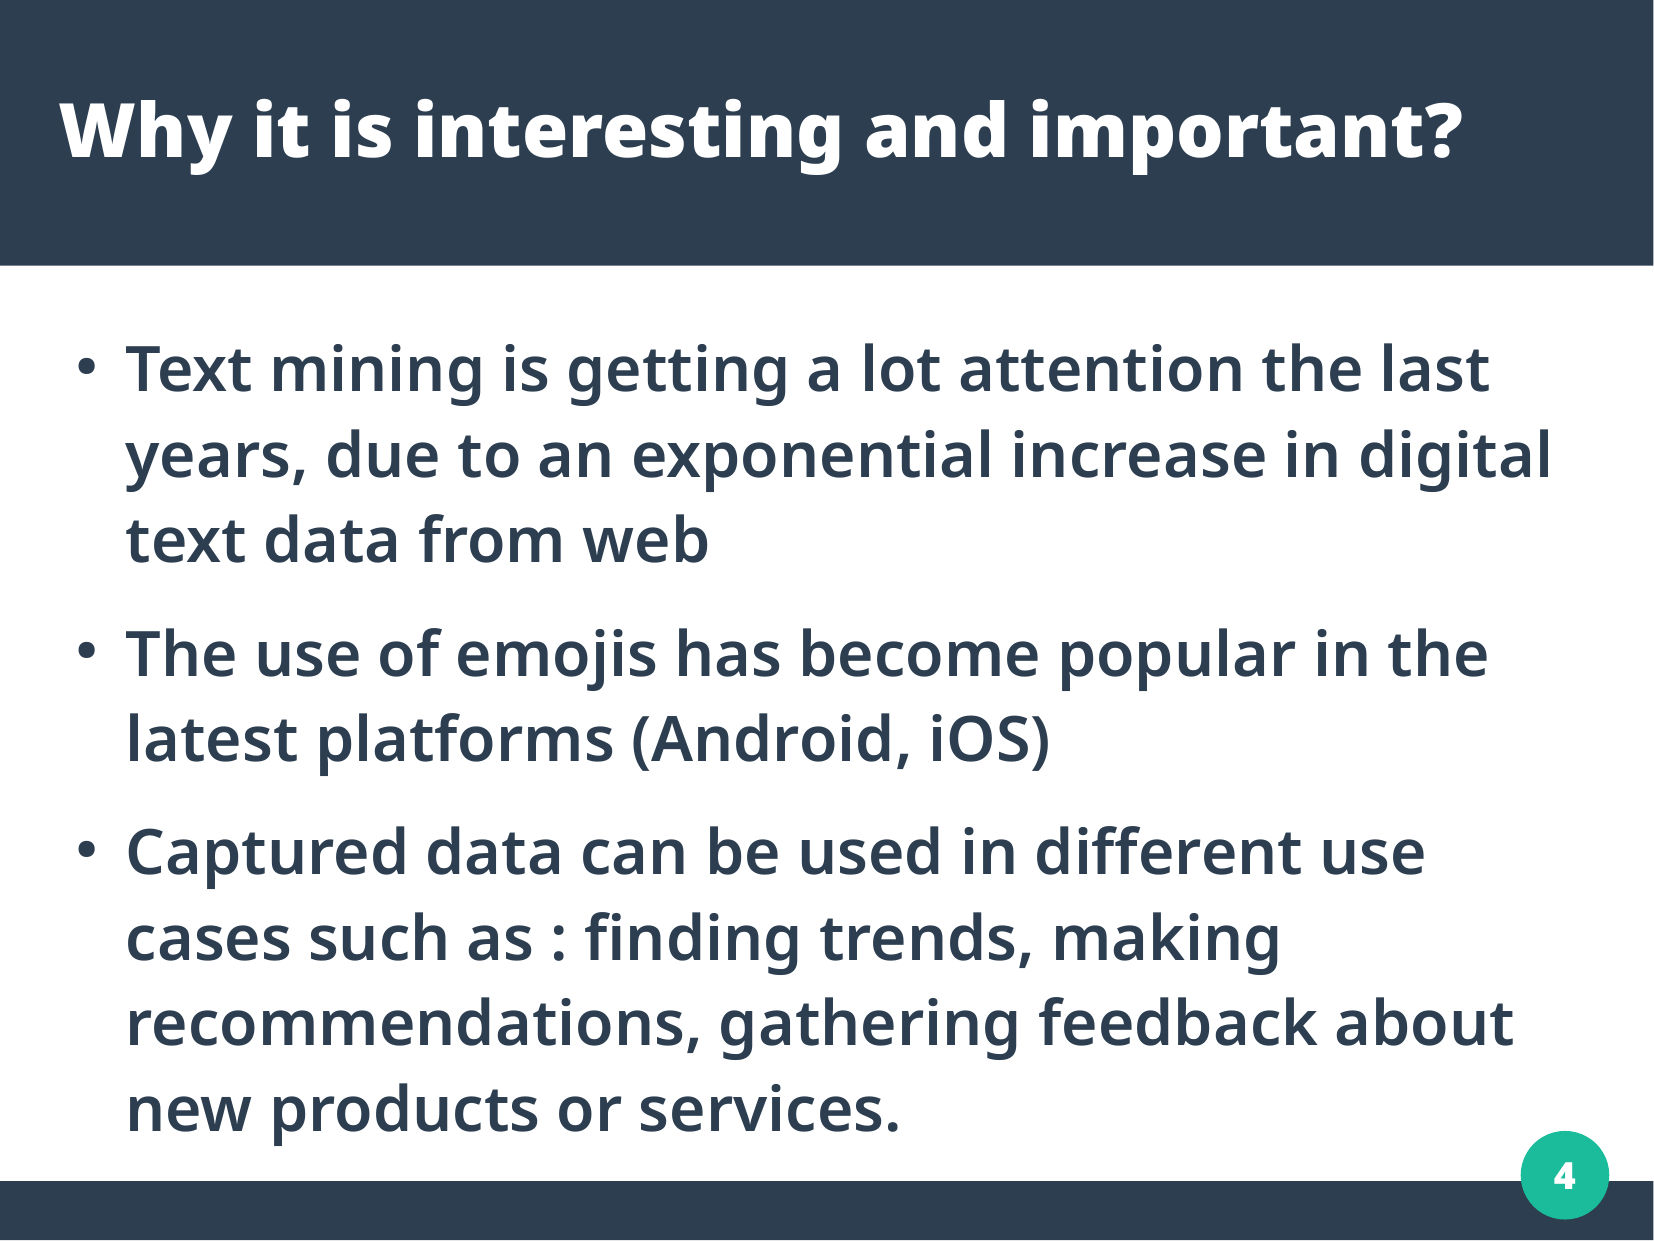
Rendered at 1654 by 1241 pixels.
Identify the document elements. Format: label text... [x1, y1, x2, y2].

list Text mining is getting a lot attention the last years, due to an exponential increase in digital text data from web The use of emojis has become popular in the latest platforms (Android, iOS) Captured data can be used in different use cases such as : finding trends, making recommendations, gathering feedback about new products or services. [59, 324, 1595, 1152]
title Why it is interesting and important? [59, 49, 1636, 207]
